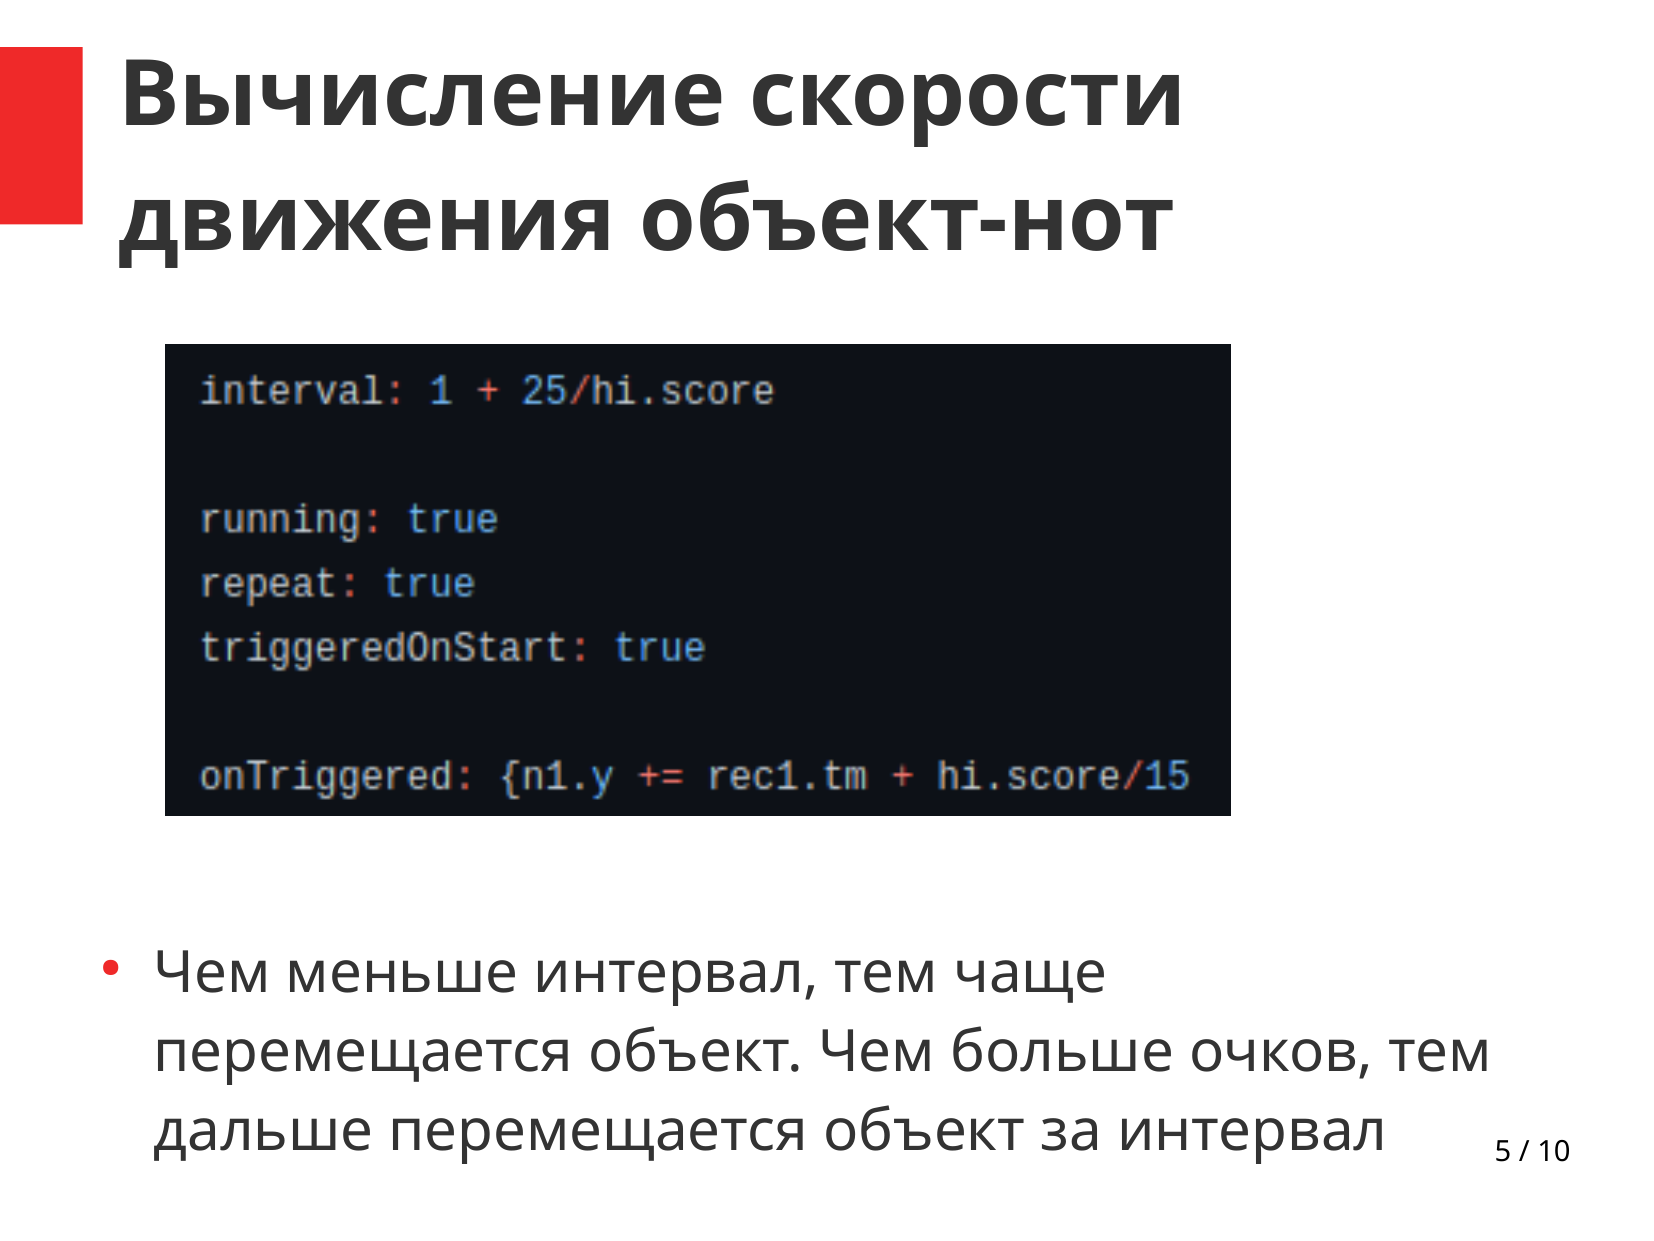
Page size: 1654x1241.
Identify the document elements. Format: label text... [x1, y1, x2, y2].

list Чем меньше интервал, тем чаще перемещается объект. Чем больше очков, тем дальше перемещается объект за интервал [82, 930, 1501, 1140]
picture [165, 344, 1231, 816]
title Вычисление скорости движения объект-нот [118, 45, 1571, 260]
